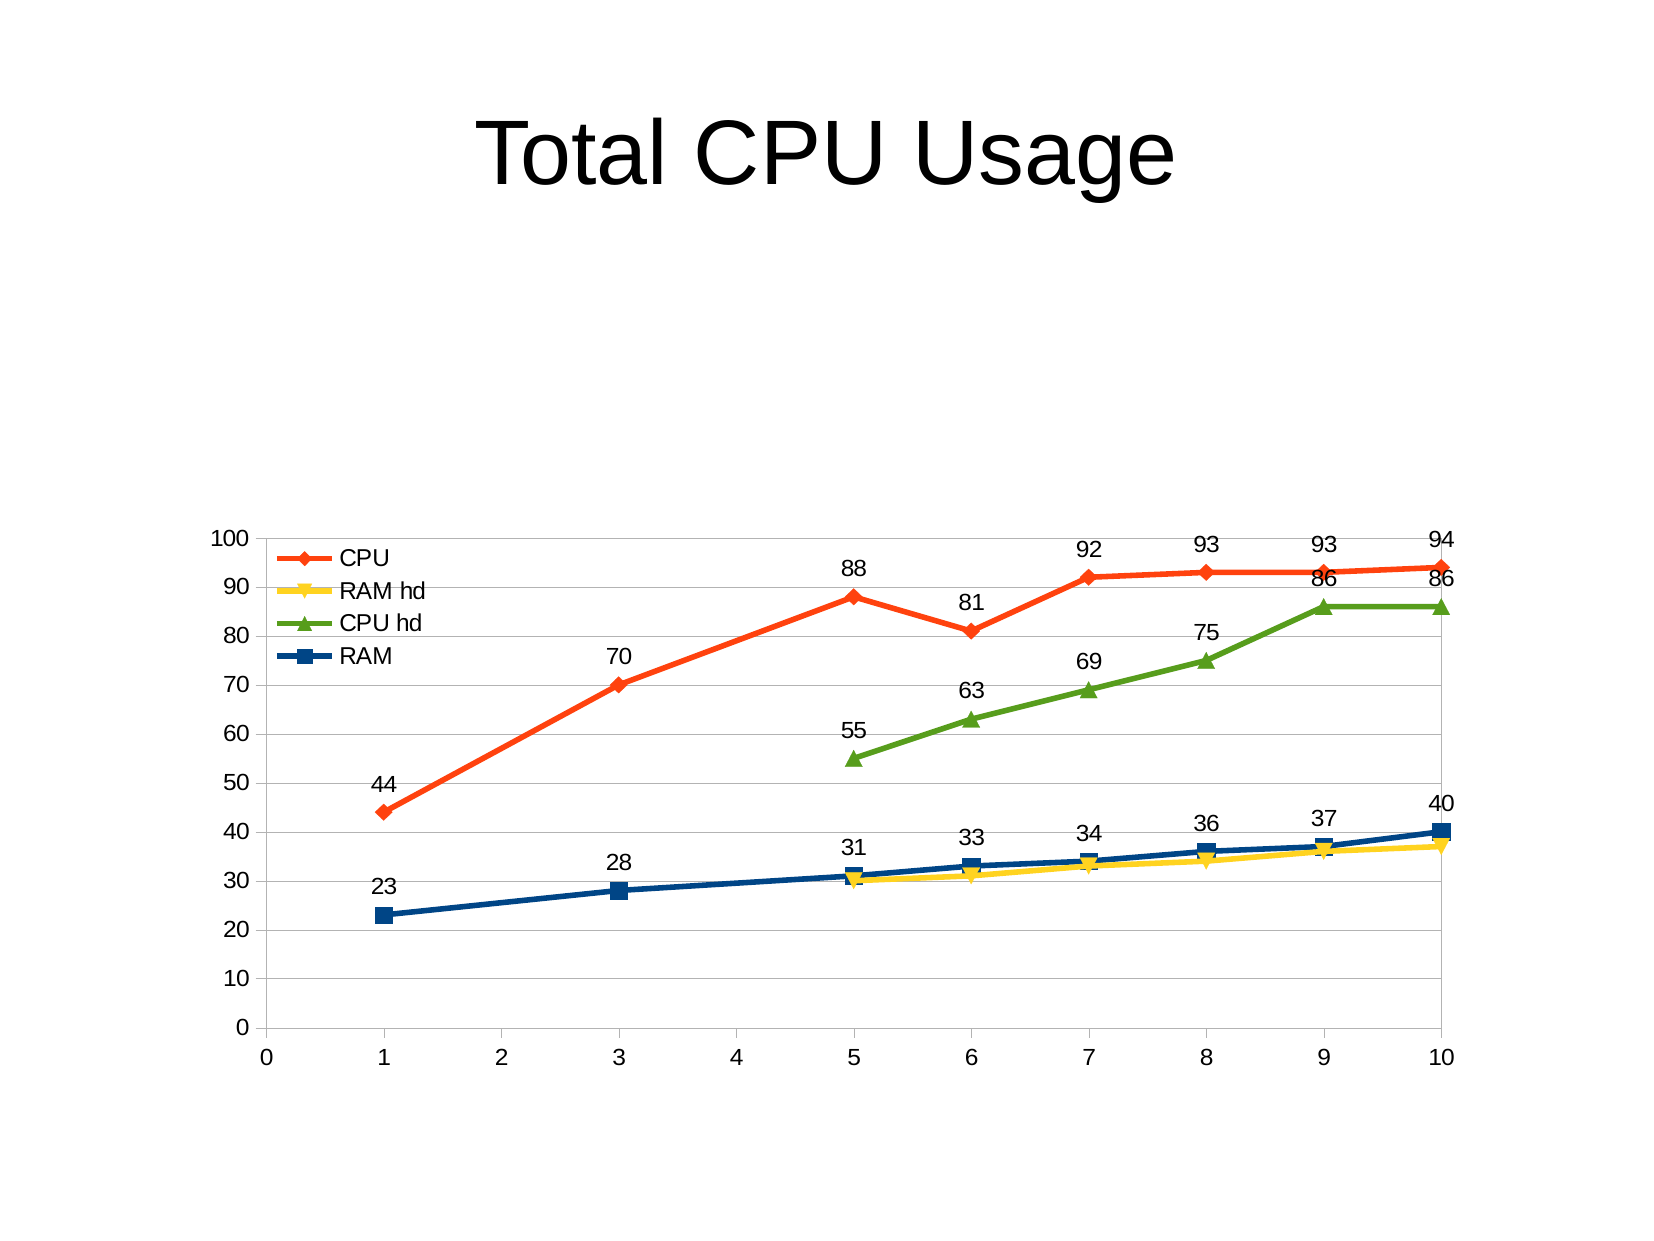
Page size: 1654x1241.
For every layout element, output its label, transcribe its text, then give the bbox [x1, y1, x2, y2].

title Total CPU Usage [82, 49, 1571, 257]
picture [210, 525, 1456, 1071]
